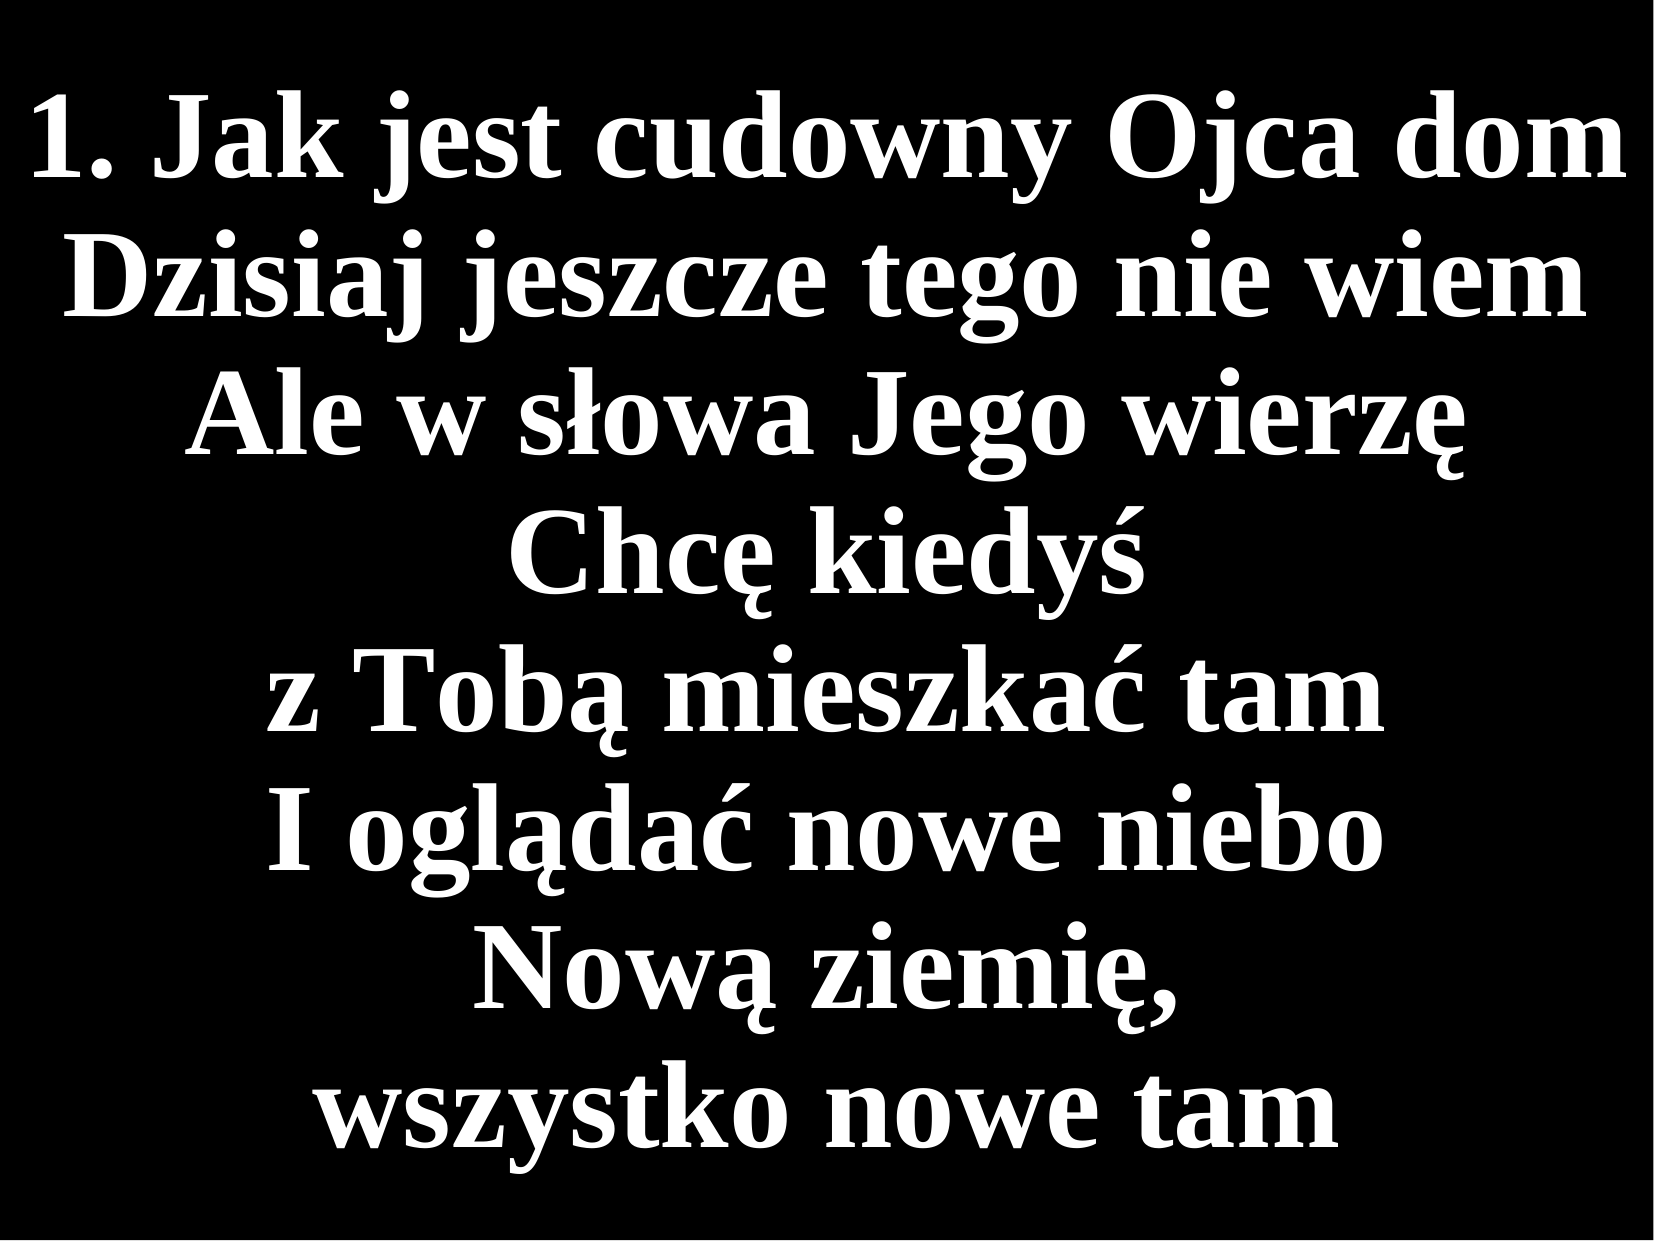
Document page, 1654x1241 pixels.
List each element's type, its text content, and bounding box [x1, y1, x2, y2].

title 1. Jak jest cudowny Ojca dom Dzisiaj jeszcze tego nie wiem Ale w słowa Jego wierzę Chcę kiedyś z Tobą mieszkać tam I oglądać nowe niebo Nową ziemię, wszystko nowe tam [0, 0, 1654, 1241]
